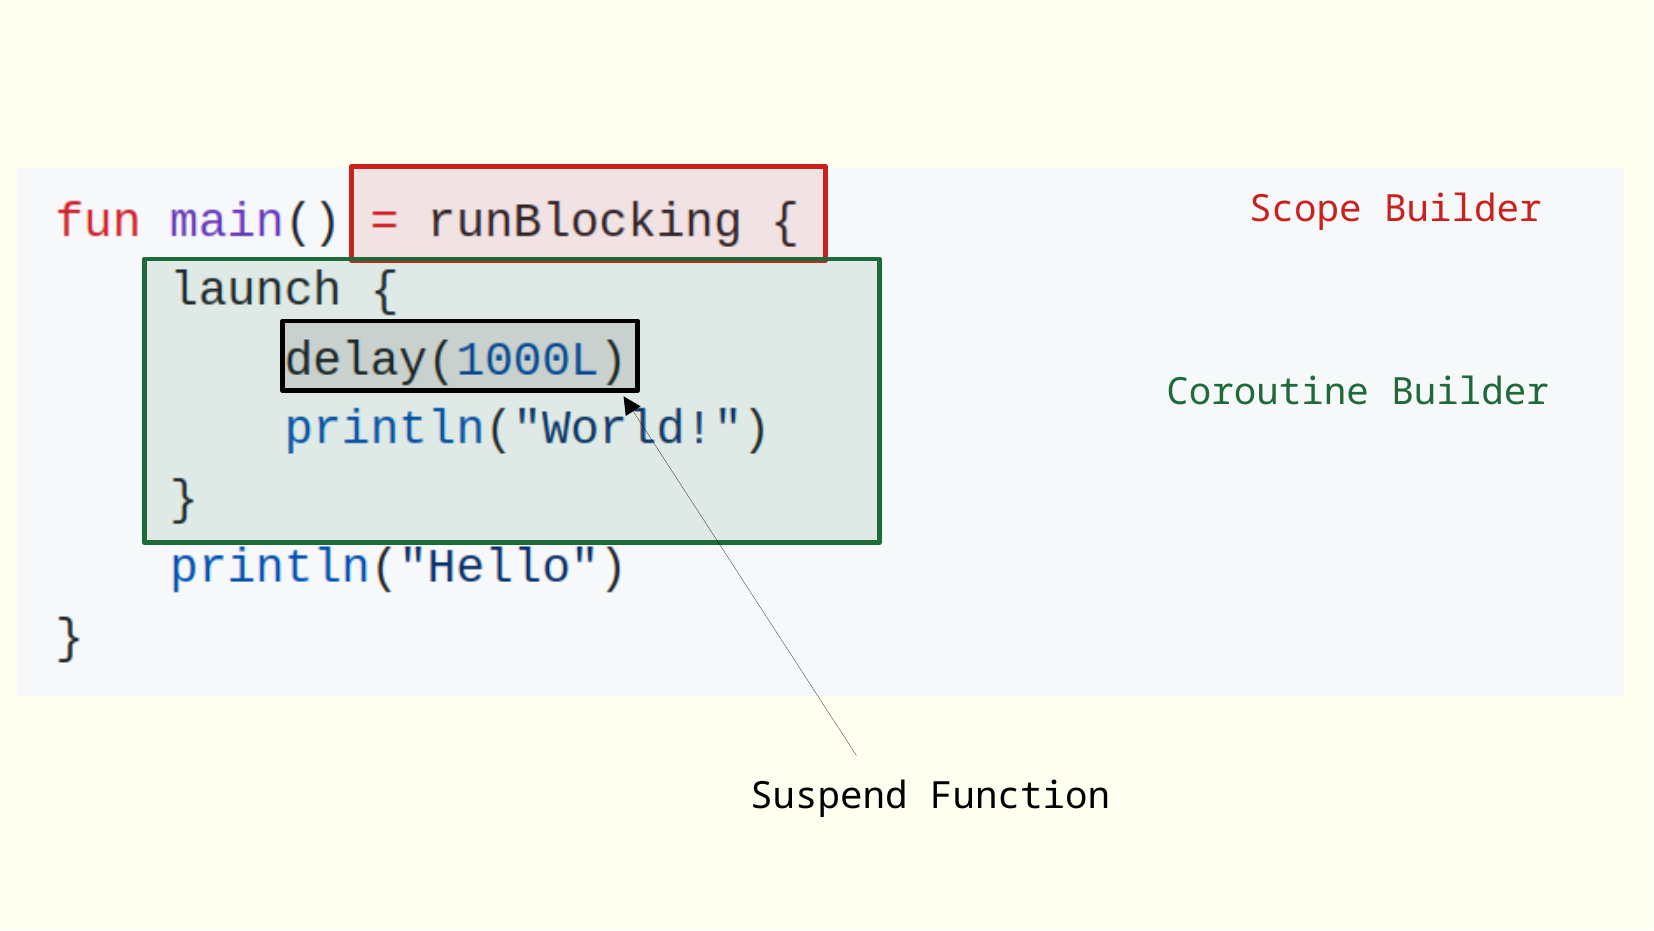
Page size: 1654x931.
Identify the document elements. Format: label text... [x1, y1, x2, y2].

text_box [144, 166, 880, 543]
picture [17, 168, 817, 696]
picture [720, 168, 1624, 696]
text_box Coroutine Builder [1151, 357, 1574, 419]
text_box Suspend Function [735, 760, 1135, 822]
text_box Scope Builder [1234, 174, 1564, 236]
